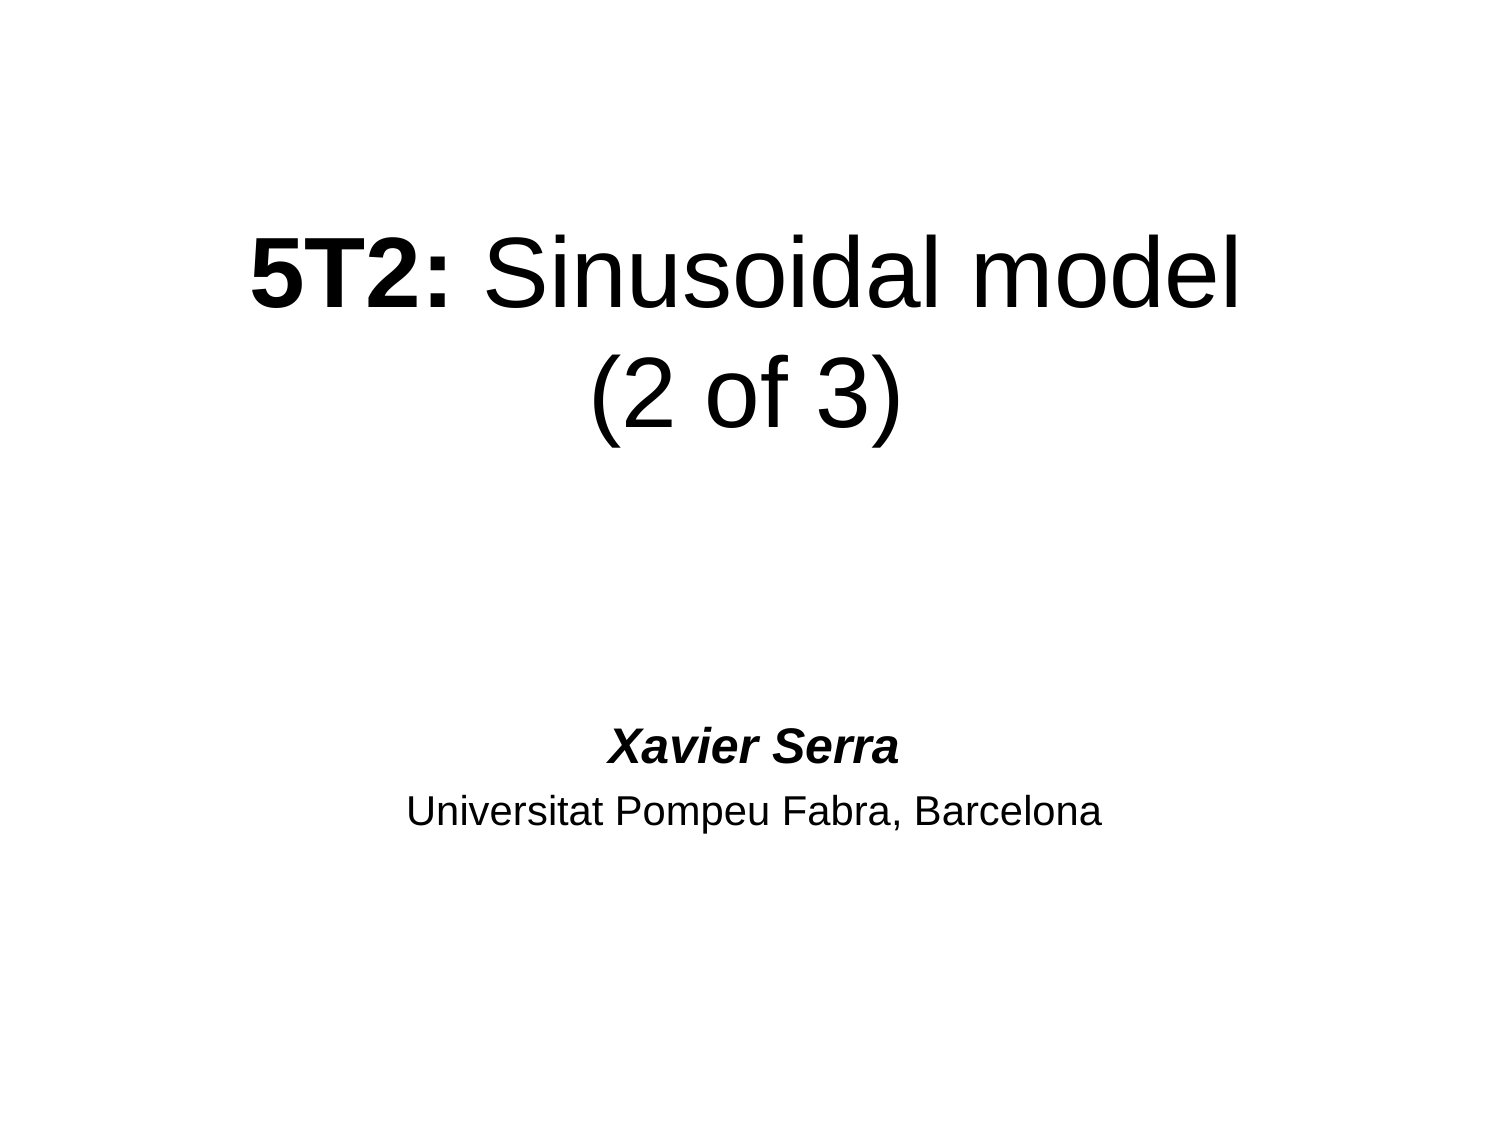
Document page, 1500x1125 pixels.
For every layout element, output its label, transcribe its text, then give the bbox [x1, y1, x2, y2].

title 5T2: Sinusoidal model (2 of 3) [143, 82, 1350, 572]
text_box Xavier Serra Universitat Pompeu Fabra, Barcelona [340, 710, 1169, 901]
